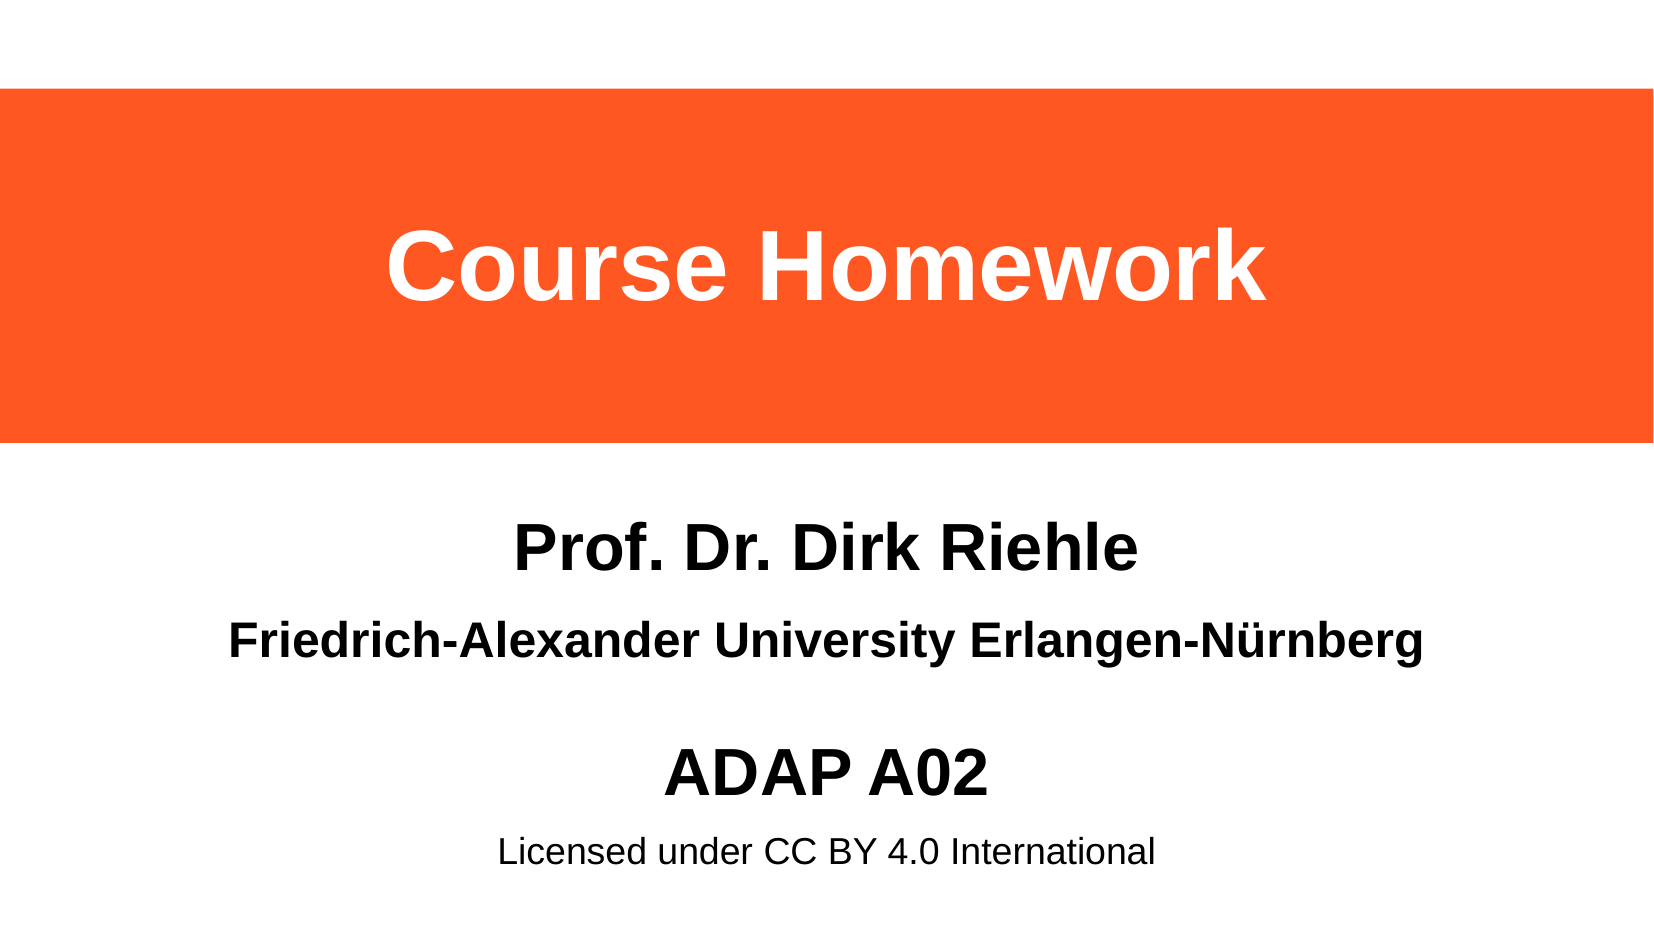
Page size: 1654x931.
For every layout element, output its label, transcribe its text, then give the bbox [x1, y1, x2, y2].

title Course Homework [0, 88, 1654, 443]
subtitle Prof. Dr. Dirk Riehle Friedrich-Alexander University Erlangen-Nürnberg ADAP A02 Licensed under CC BY 4.0 International [29, 472, 1625, 886]
